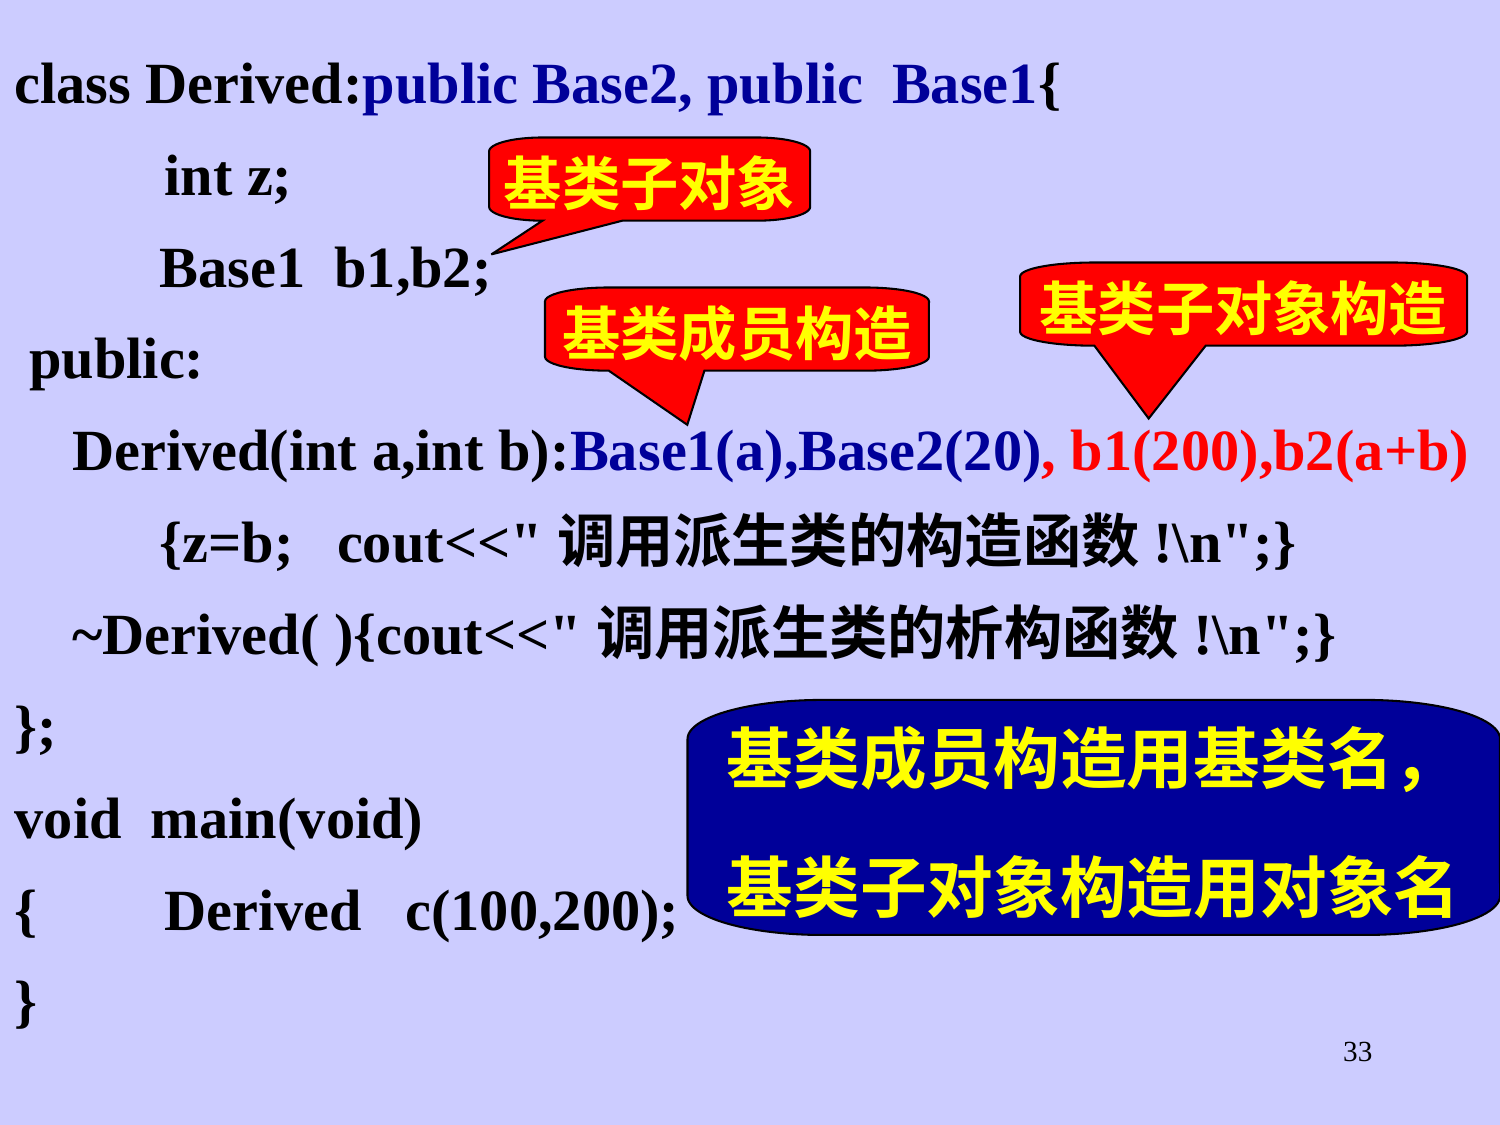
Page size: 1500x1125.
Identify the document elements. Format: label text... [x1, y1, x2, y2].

text_box <编号> [1074, 1042, 1388, 1101]
text_box 基类子对象构造 [1020, 262, 1468, 419]
text_box 基类成员构造 [545, 287, 929, 425]
text_box 基类成员构造用基类名， 基类子对象构造用对象名 [687, 699, 1500, 935]
text_box 基类子对象 [489, 137, 811, 255]
text_box class Derived:public Base2, public Base1{ int z; Base1 b1,b2; public: Derived(int a,int b):Base1(a),Base2(20), b1(200),b2(a+b) {z=b; cout<<"调用派生类的构造函数!\n";} ~Derived( ){cout<<"调用派生类的析构函数!\n";} }; void main(void) { Derived c(100,200); } [0, 37, 1500, 1042]
